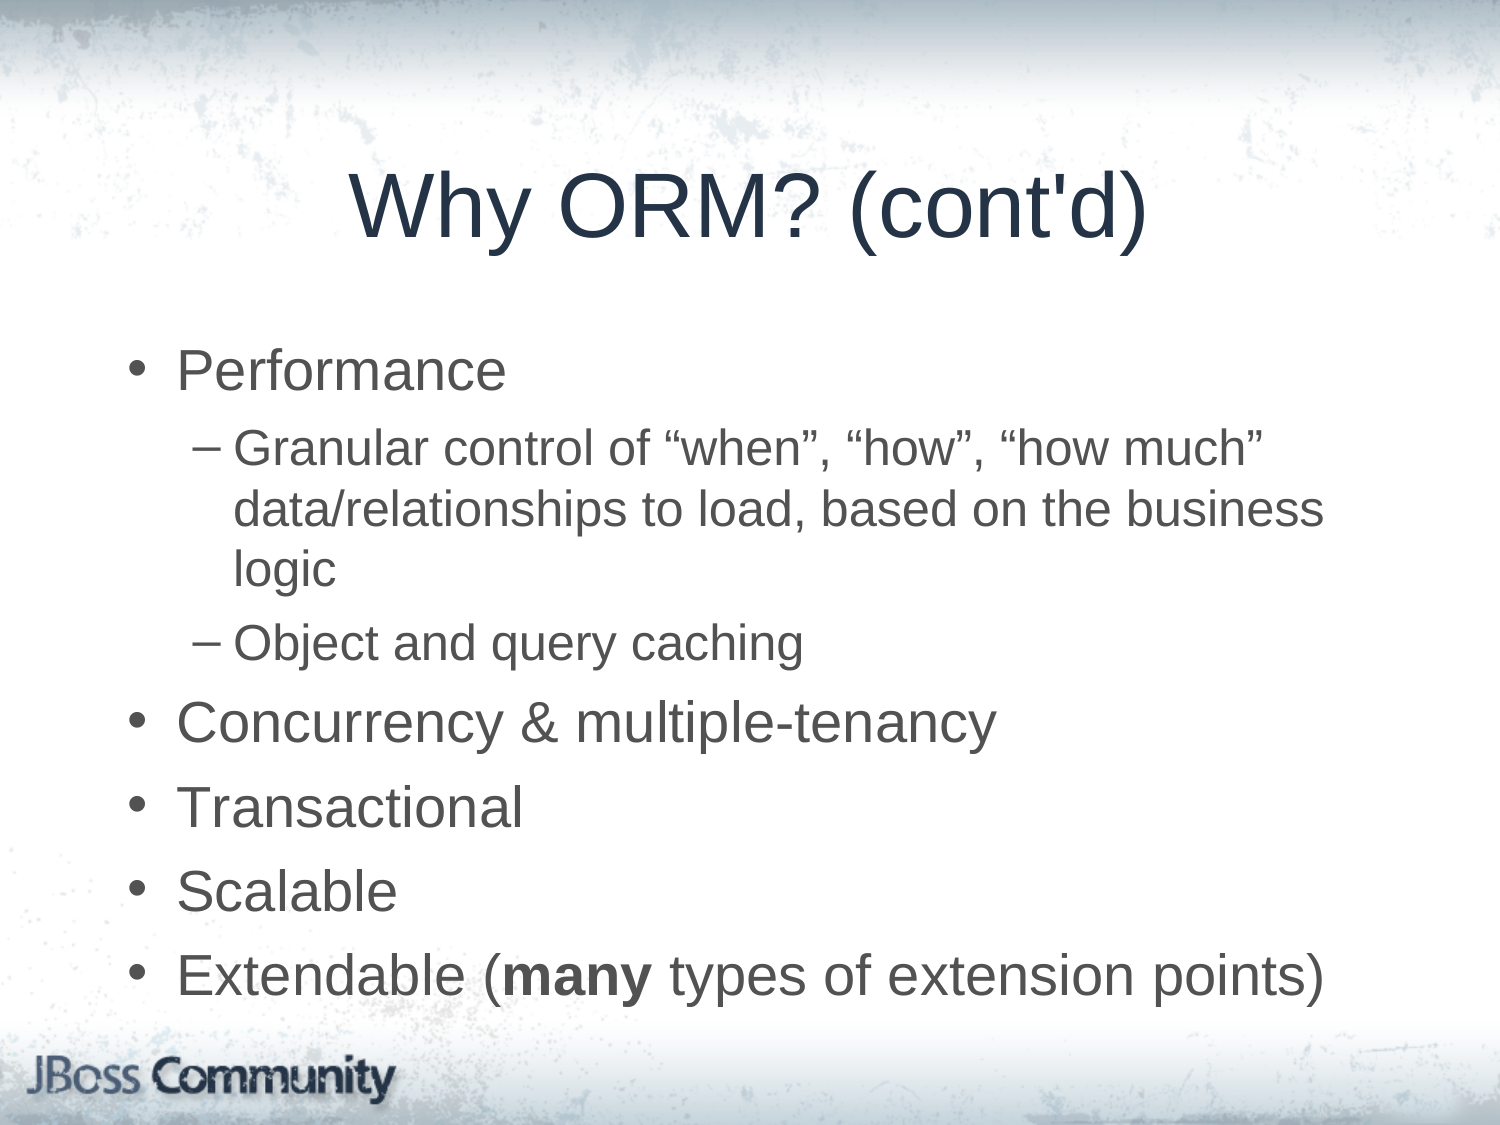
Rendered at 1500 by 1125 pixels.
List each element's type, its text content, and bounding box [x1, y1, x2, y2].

picture [0, 0, 1500, 1125]
list Performance Granular control of “when”, “how”, “how much” data/relationships to load, based on the business logic Object and query caching Concurrency & multiple-tenancy Transactional Scalable Extendable (many types of extension points) [112, 324, 1388, 1015]
title Why ORM? (cont'd) [112, 99, 1388, 303]
